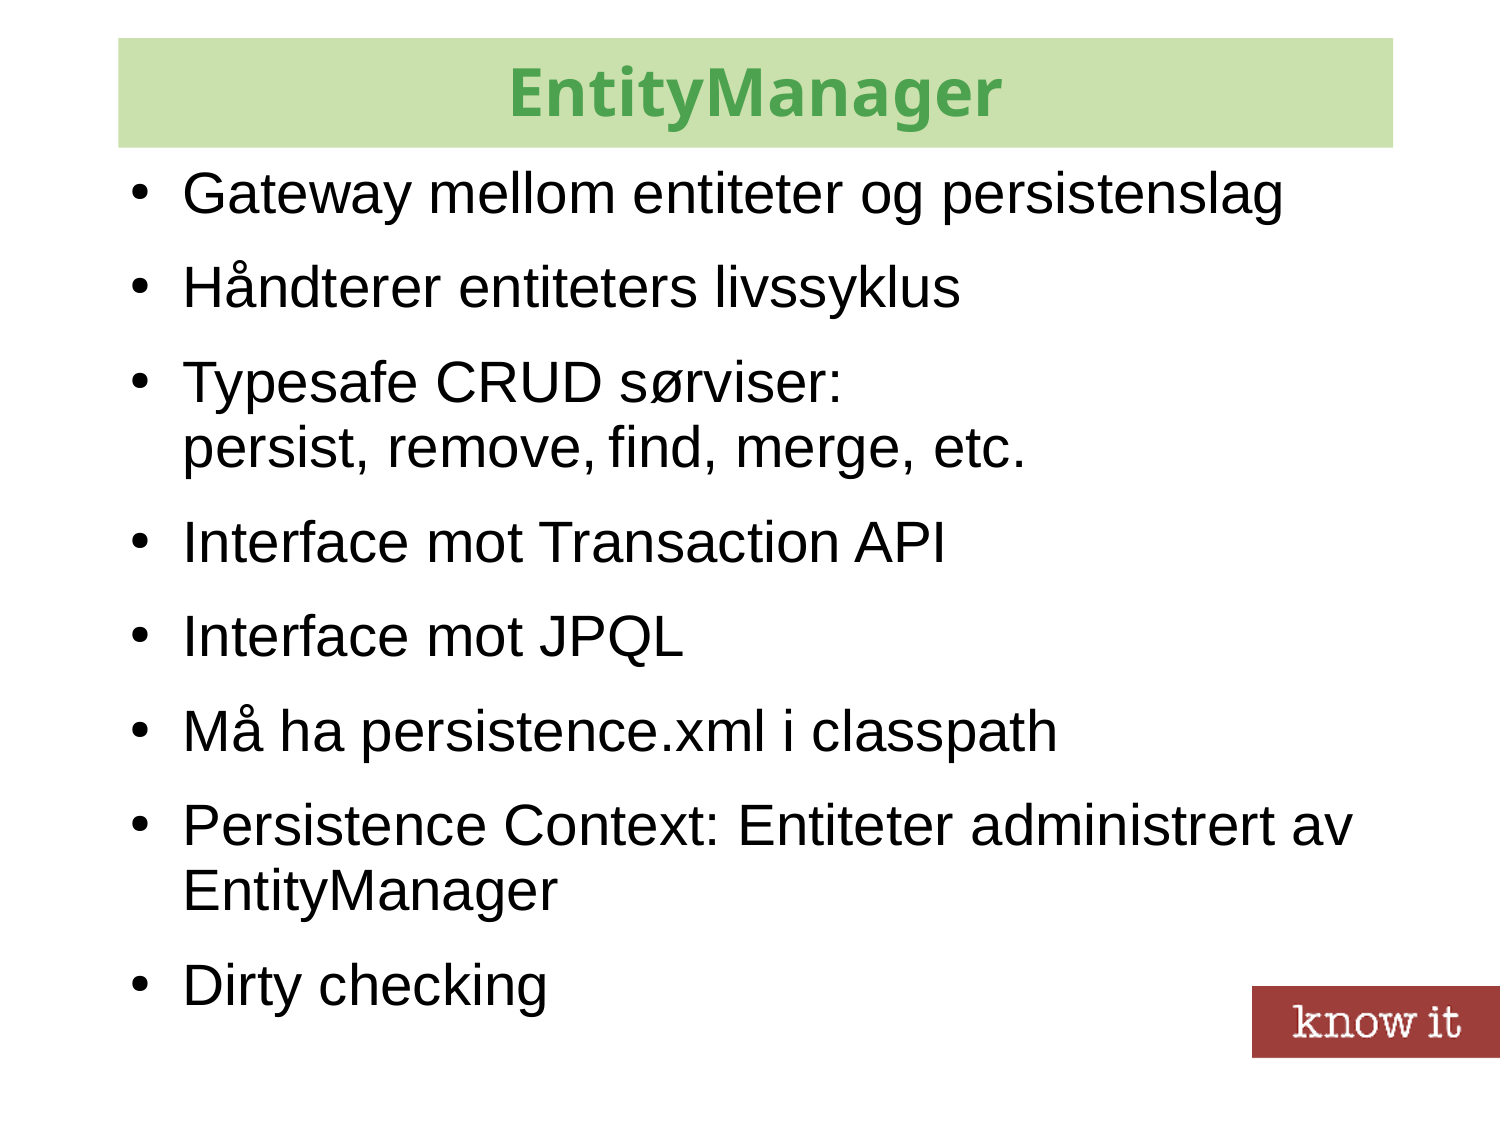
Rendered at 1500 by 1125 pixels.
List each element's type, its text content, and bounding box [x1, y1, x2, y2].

list Gateway mellom entiteter og persistenslag Håndterer entiteters livssyklus Typesafe CRUD sørviser: persist, remove, find, merge, etc. Interface mot Transaction API Interface mot JPQL Må ha persistence.xml i classpath Persistence Context: Entiteter administrert av EntityManager Dirty checking [111, 160, 1371, 1018]
text_box EntityManager [118, 38, 1394, 148]
picture [1252, 986, 1500, 1058]
